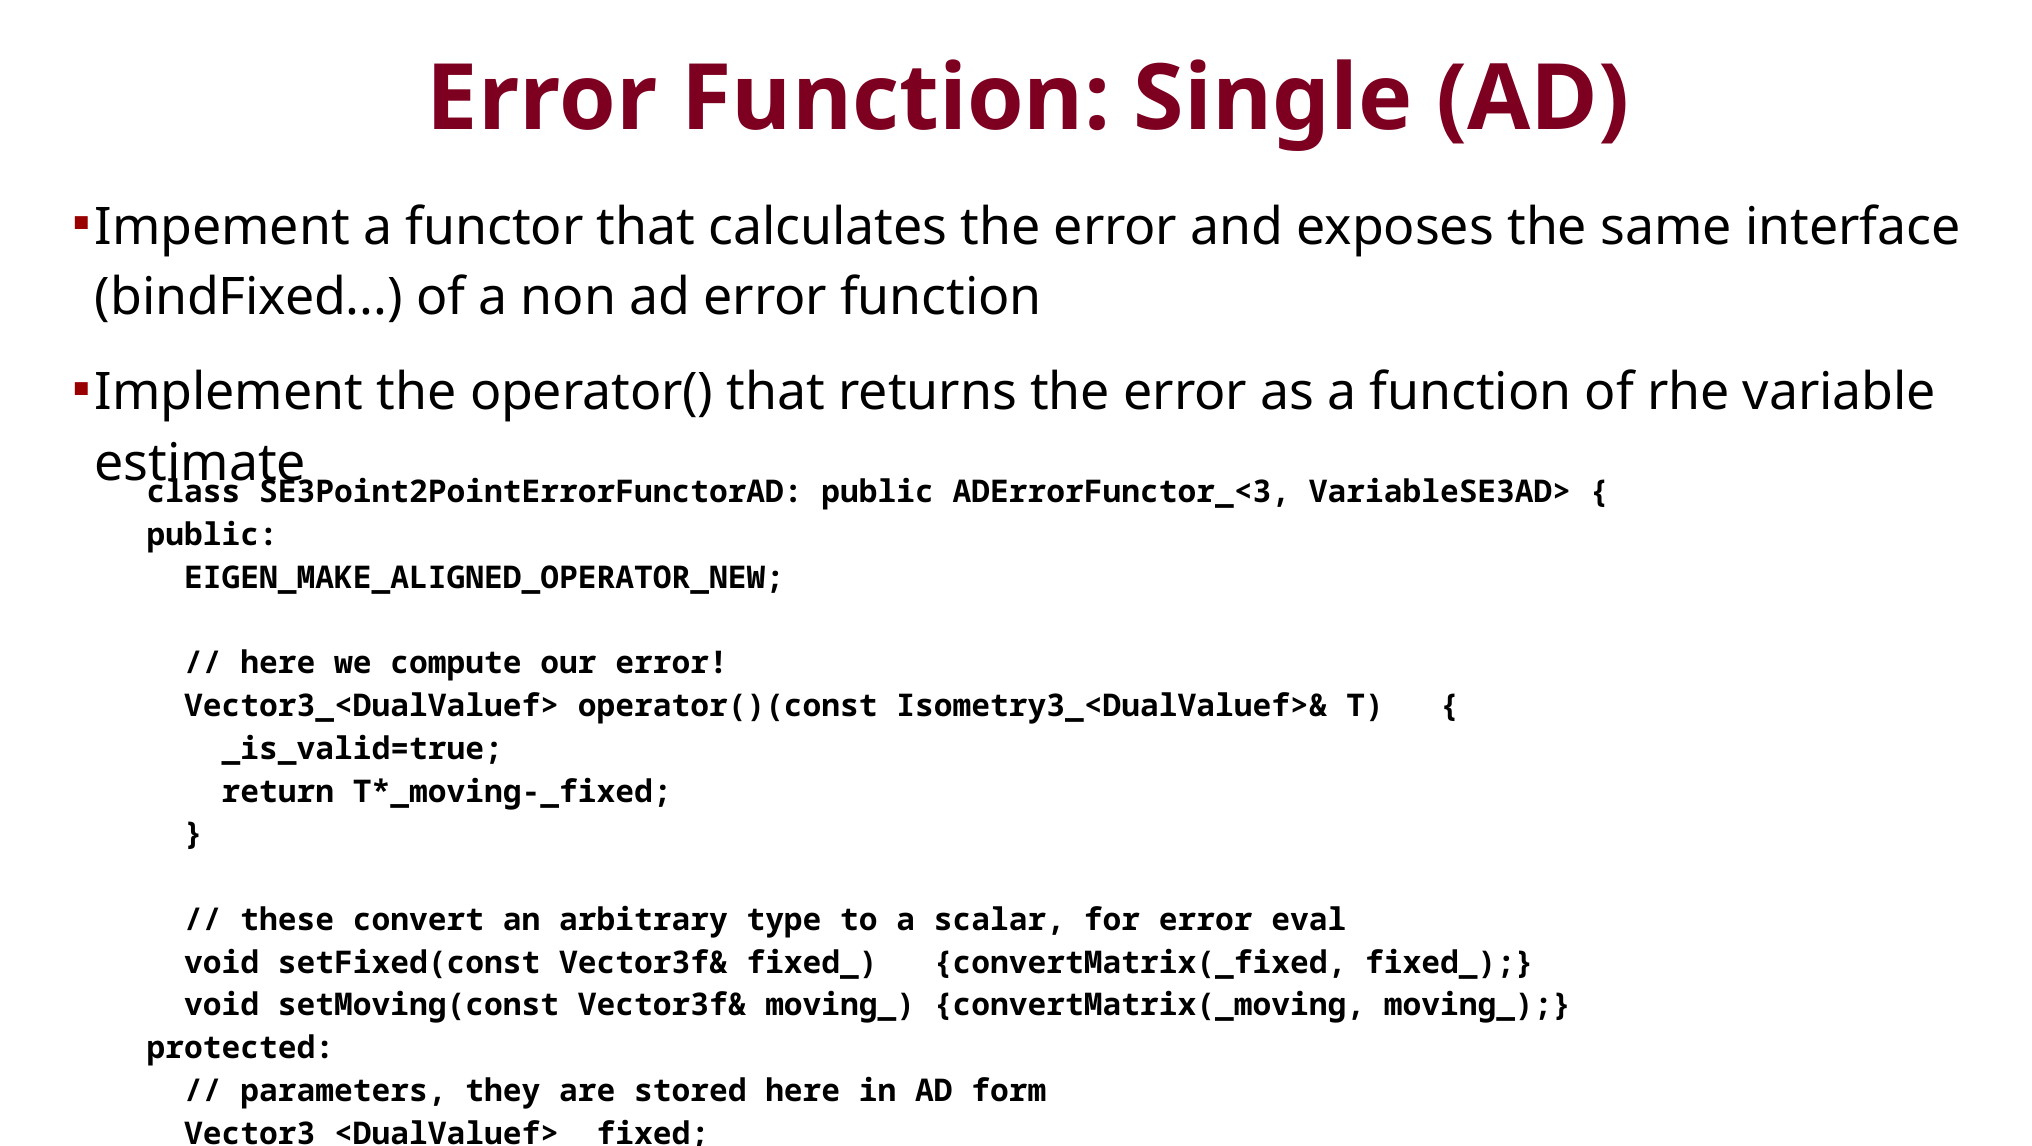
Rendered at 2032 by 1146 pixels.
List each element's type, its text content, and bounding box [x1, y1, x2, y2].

text_box class SE3Point2PointErrorFunctorAD: public ADErrorFunctor_<3, VariableSE3AD> { public: EIGEN_MAKE_ALIGNED_OPERATOR_NEW; // here we compute our error! Vector3_<DualValuef> operator()(const Isometry3_<DualValuef>& T) { _is_valid=true; return T*_moving-_fixed; } // these convert an arbitrary type to a scalar, for error eval void setFixed(const Vector3f& fixed_) {convertMatrix(_fixed, fixed_);} void setMoving(const Vector3f& moving_) {convertMatrix(_moving, moving_);} protected: // parameters, they are stored here in AD form Vector3_<DualValuef> _fixed; Vector3_<DualValuef> _moving; }; [94, 461, 2008, 1146]
list Impement a functor that calculates the error and exposes the same interface (bindFixed...) of a non ad error function Implement the operator() that returns the error as a function of rhe variable estimate [59, 188, 1985, 497]
title Error Function: Single (AD) [37, 10, 2020, 178]
